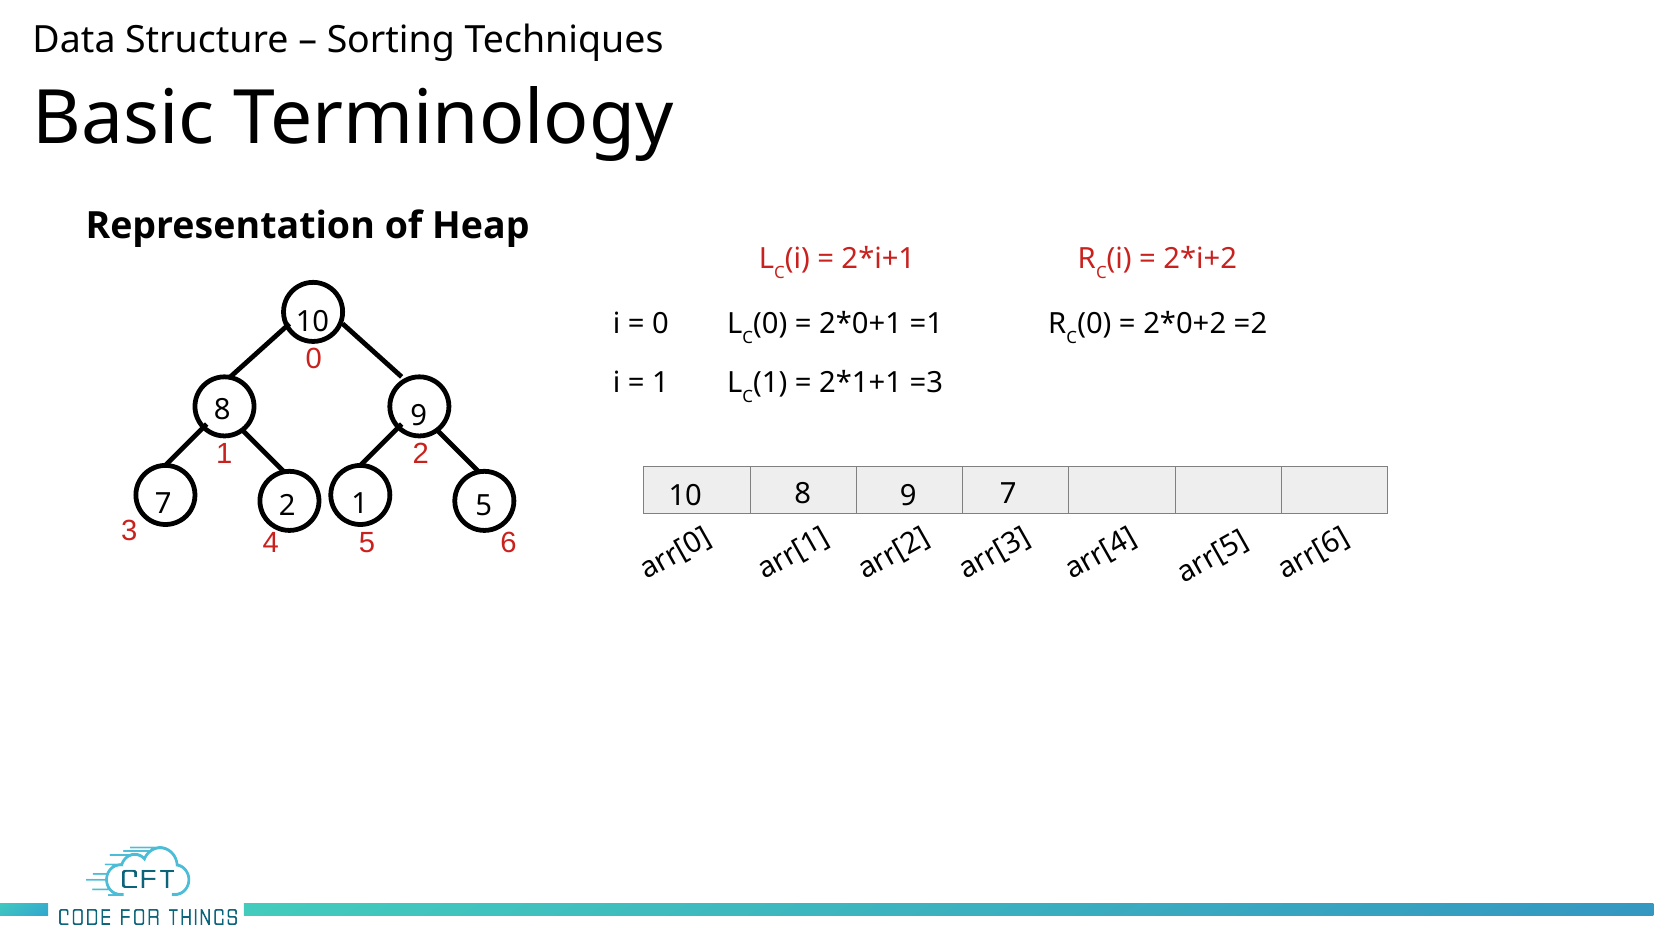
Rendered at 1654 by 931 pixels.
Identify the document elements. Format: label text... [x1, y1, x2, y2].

text_box [389, 389, 395, 424]
text_box RC(i) = 2*i+2 [1062, 230, 1284, 287]
text_box 10 [653, 466, 721, 516]
text_box [291, 282, 335, 292]
text_box [259, 485, 264, 516]
title Data Structure – Sorting Techniques Basic Terminology [32, 12, 1184, 166]
text_box arr[3] [933, 490, 1075, 606]
text_box [248, 388, 255, 425]
text_box 9 [884, 466, 934, 516]
text_box arr[6] [1258, 490, 1394, 606]
text_box arr[1] [732, 490, 869, 606]
text_box 0 [290, 335, 337, 383]
text_box 3 [106, 506, 153, 555]
text_box [294, 527, 304, 531]
text_box 8 [199, 380, 248, 430]
text_box [398, 376, 441, 386]
text_box 7 [140, 475, 189, 525]
text_box 7 [985, 464, 1034, 514]
text_box 5 [343, 518, 390, 566]
text_box 1 [336, 475, 385, 525]
text_box LC(1) = 2*1+1 =3 [712, 354, 1002, 411]
text_box 6 [485, 518, 532, 566]
text_box [454, 484, 460, 518]
text_box arr[5] [1152, 493, 1293, 609]
text_box 8 [779, 464, 828, 514]
text_box i = 1 [590, 354, 700, 404]
text_box 2 [264, 477, 313, 527]
text_box [1034, 466, 1388, 514]
picture [59, 846, 237, 925]
text_box LC(i) = 2*i+1 [744, 230, 961, 287]
text_box [338, 465, 383, 475]
text_box [211, 376, 238, 380]
text_box [509, 484, 514, 518]
text_box [385, 478, 390, 512]
text_box LC(0) = 2*0+1 =1 [712, 295, 1002, 352]
text_box arr[0] [614, 490, 756, 606]
text_box [313, 483, 320, 519]
text_box [721, 466, 779, 514]
text_box [643, 466, 653, 514]
text_box i = 0 [590, 295, 700, 345]
text_box 5 [460, 477, 509, 527]
text_box [194, 391, 199, 422]
text_box [143, 465, 188, 475]
text_box [470, 527, 485, 531]
text_box 1 [201, 429, 248, 478]
text_box 10 [281, 292, 348, 342]
text_box 9 [395, 386, 444, 436]
text_box [444, 390, 449, 423]
text_box arr[4] [1043, 490, 1182, 606]
text_box 2 [397, 429, 444, 478]
text_box [135, 479, 140, 506]
text_box [189, 477, 196, 513]
text_box RC(0) = 2*0+2 =2 [1033, 295, 1335, 352]
text_box [330, 478, 336, 512]
text_box Representation of Heap [70, 191, 604, 250]
text_box arr[2] [832, 490, 970, 606]
text_box [272, 471, 307, 477]
text_box [828, 466, 884, 514]
text_box [934, 466, 985, 514]
text_box [466, 471, 502, 477]
text_box 4 [248, 518, 294, 566]
